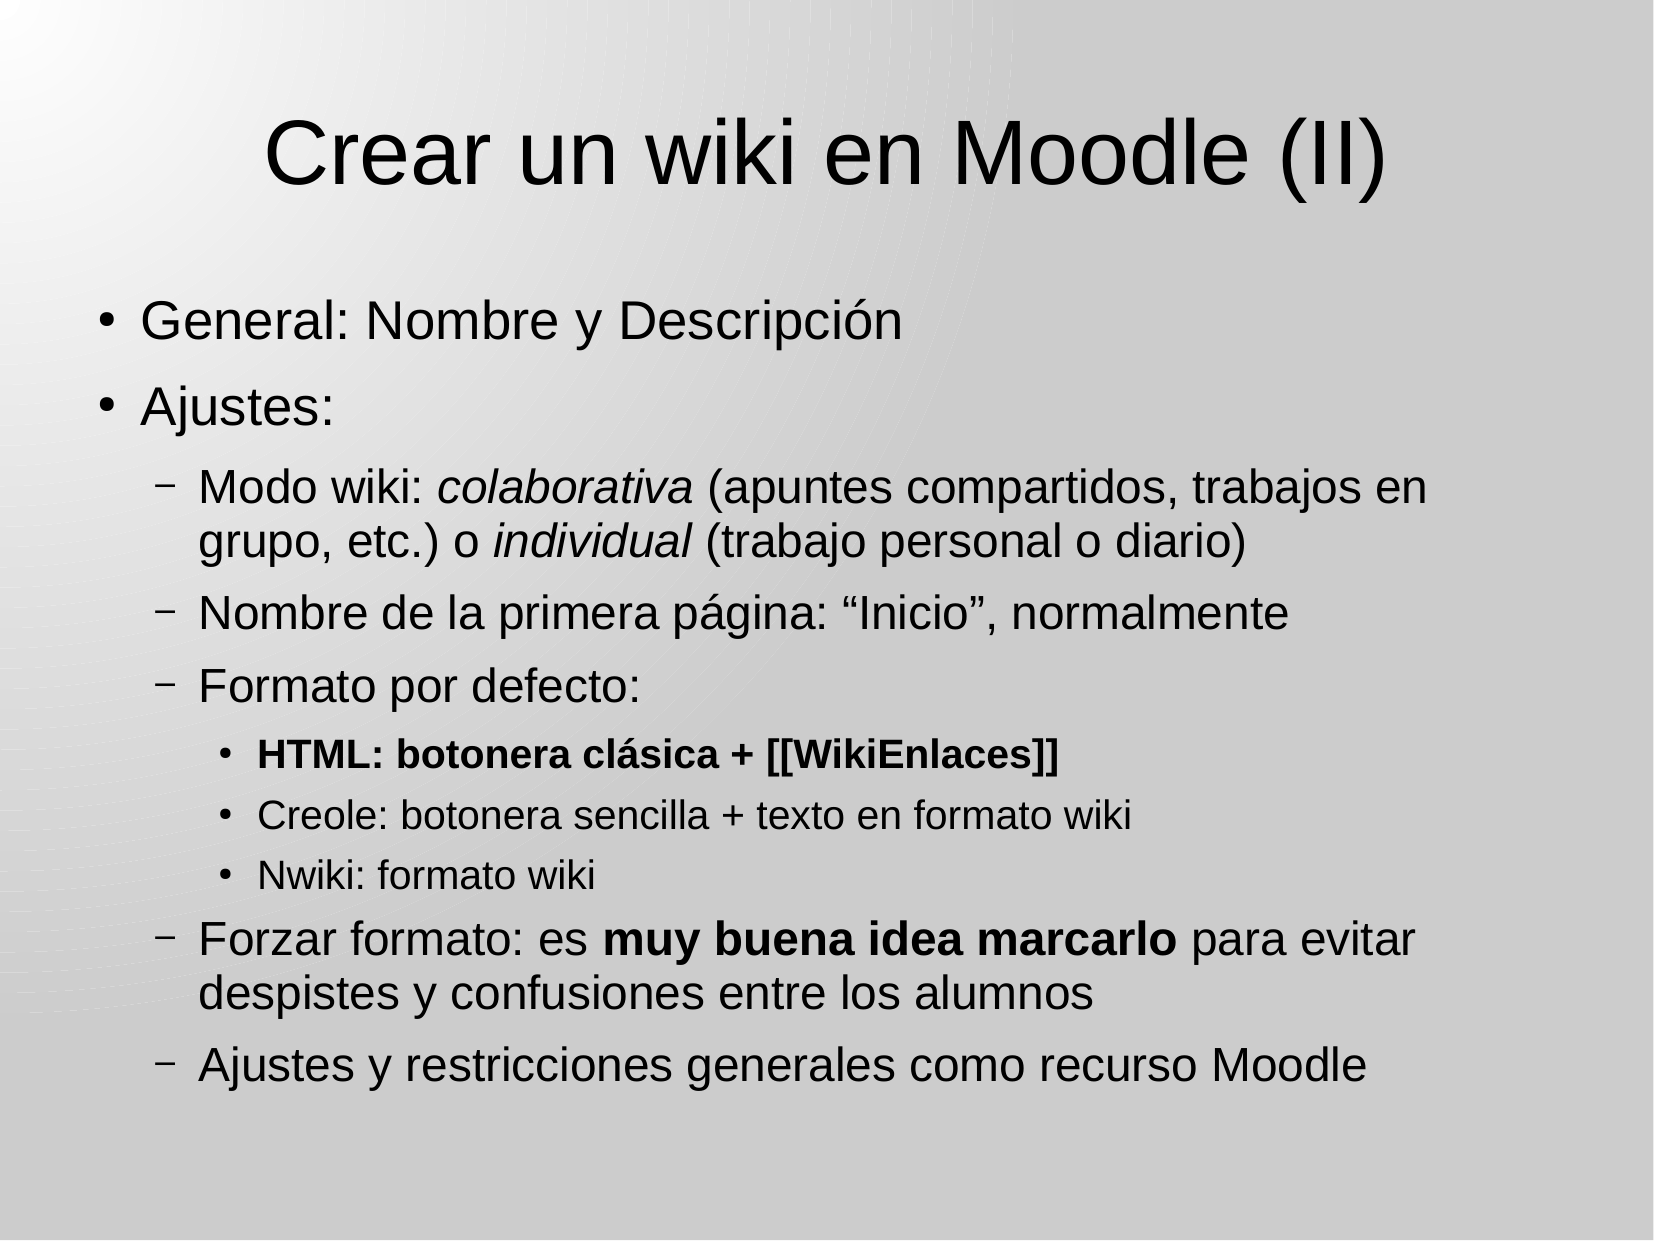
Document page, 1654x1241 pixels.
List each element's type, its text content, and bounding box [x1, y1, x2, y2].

list General: Nombre y Descripción Ajustes: Modo wiki: colaborativa (apuntes compartidos, trabajos en grupo, etc.) o individual (trabajo personal o diario) Nombre de la primera página: “Inicio”, normalmente Formato por defecto: HTML: botonera clásica + [[WikiEnlaces]] Creole: botonera sencilla + texto en formato wiki Nwiki: formato wiki Forzar formato: es muy buena idea marcarlo para evitar despistes y confusiones entre los alumnos Ajustes y restricciones generales como recurso Moodle [82, 290, 1538, 1109]
title Crear un wiki en Moodle (II) [82, 49, 1571, 257]
